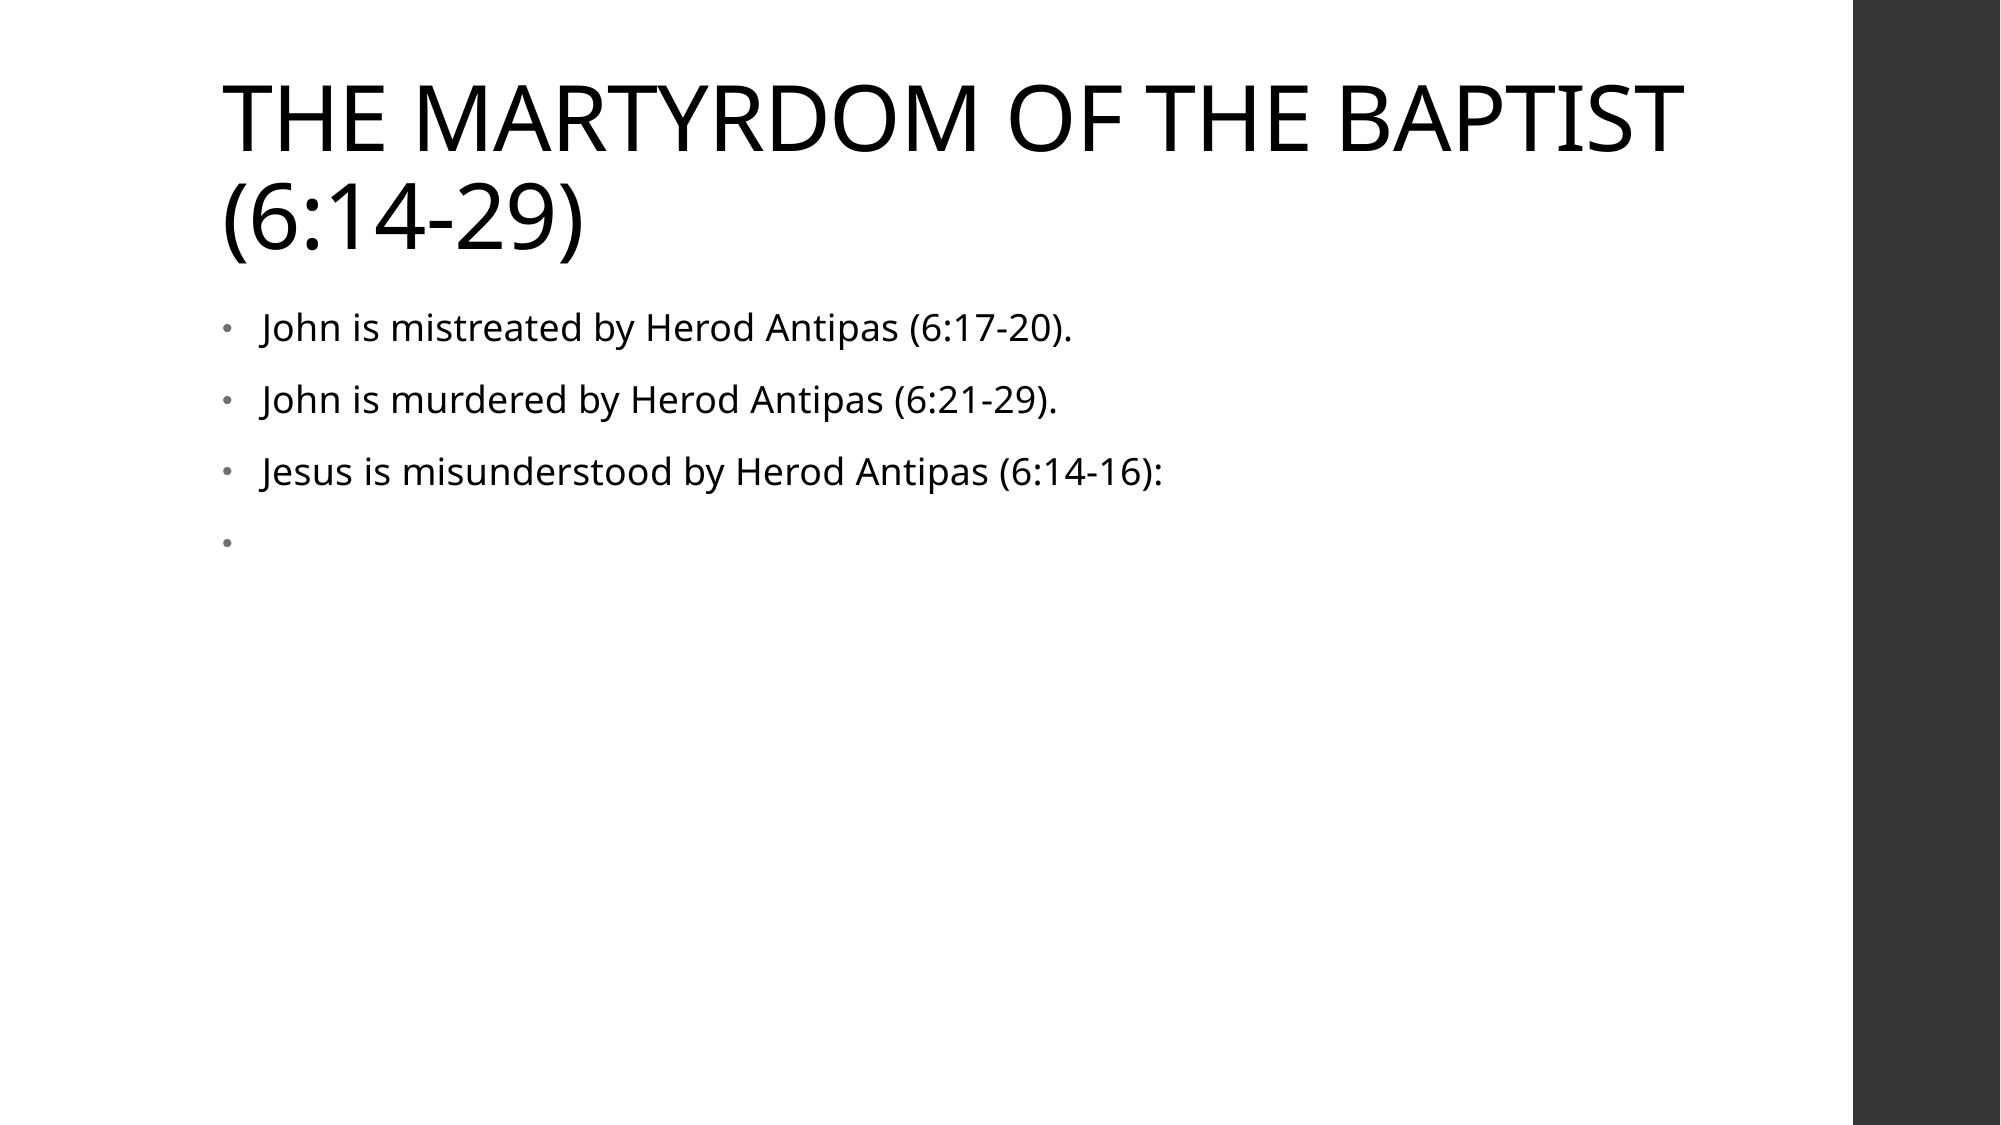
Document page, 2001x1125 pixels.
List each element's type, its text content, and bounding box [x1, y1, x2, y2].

list John is mistreated by Herod Antipas (6:17-20). John is murdered by Herod Antipas (6:21-29). Jesus is misunderstood by Herod Antipas (6:14-16): [206, 299, 1617, 1014]
title THE MARTYRDOM OF THE BAPTIST (6:14-29) [206, 60, 1797, 278]
